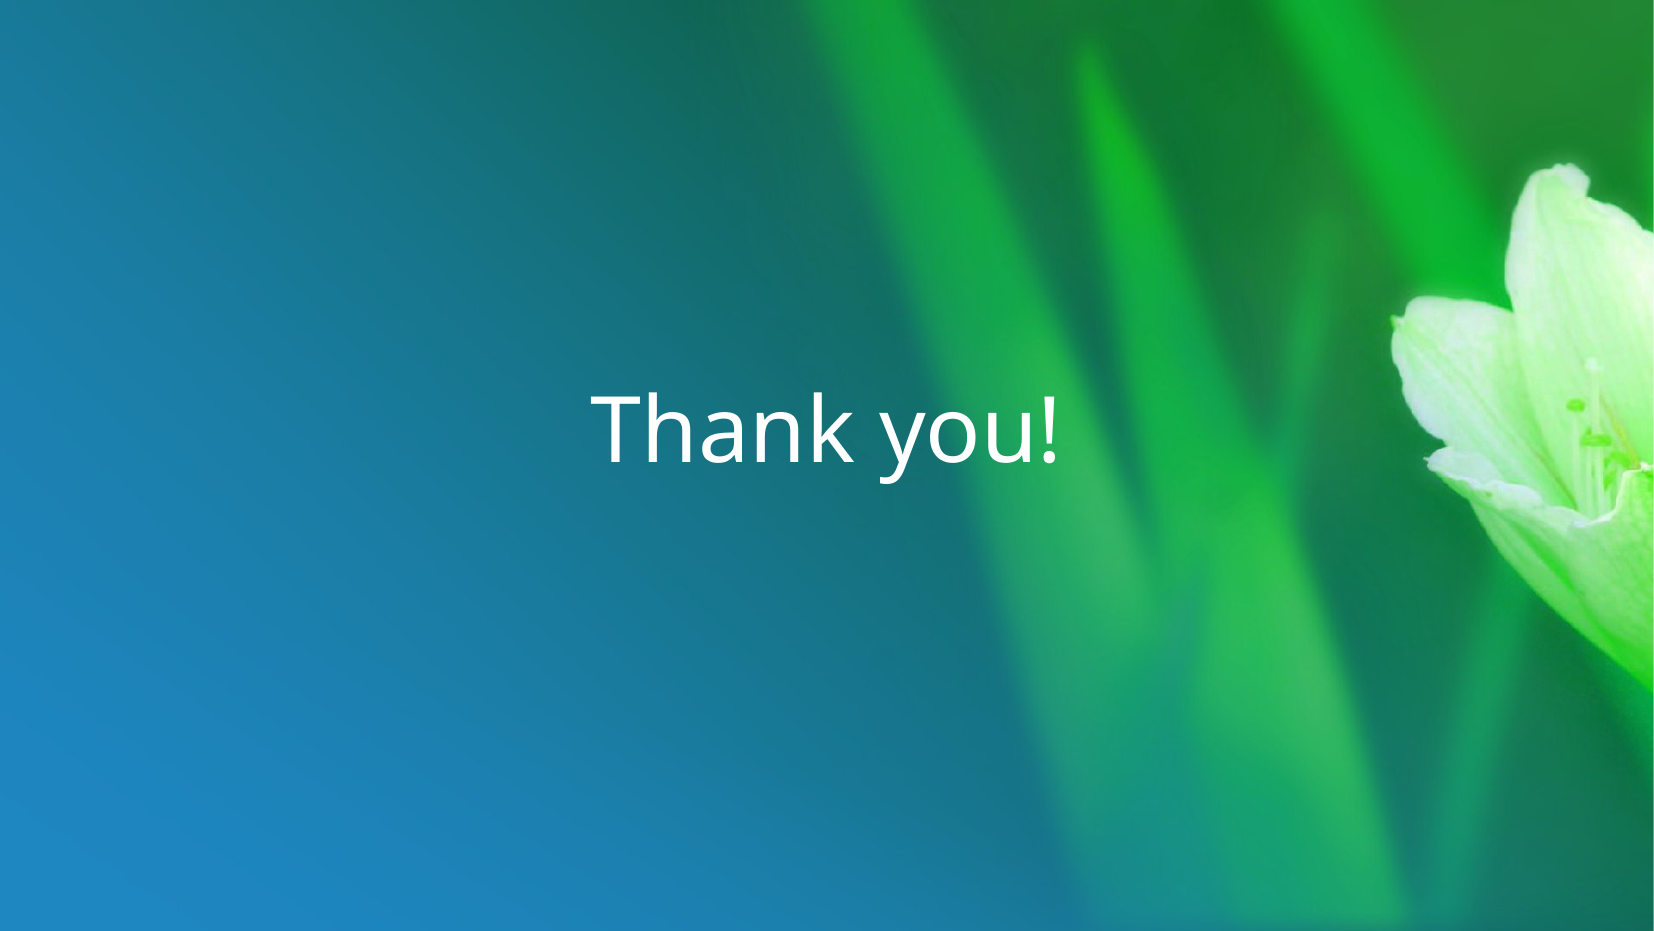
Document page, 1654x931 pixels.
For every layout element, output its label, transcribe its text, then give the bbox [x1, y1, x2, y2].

text_box Thank you! [82, 362, 1571, 488]
picture [0, 0, 1654, 931]
